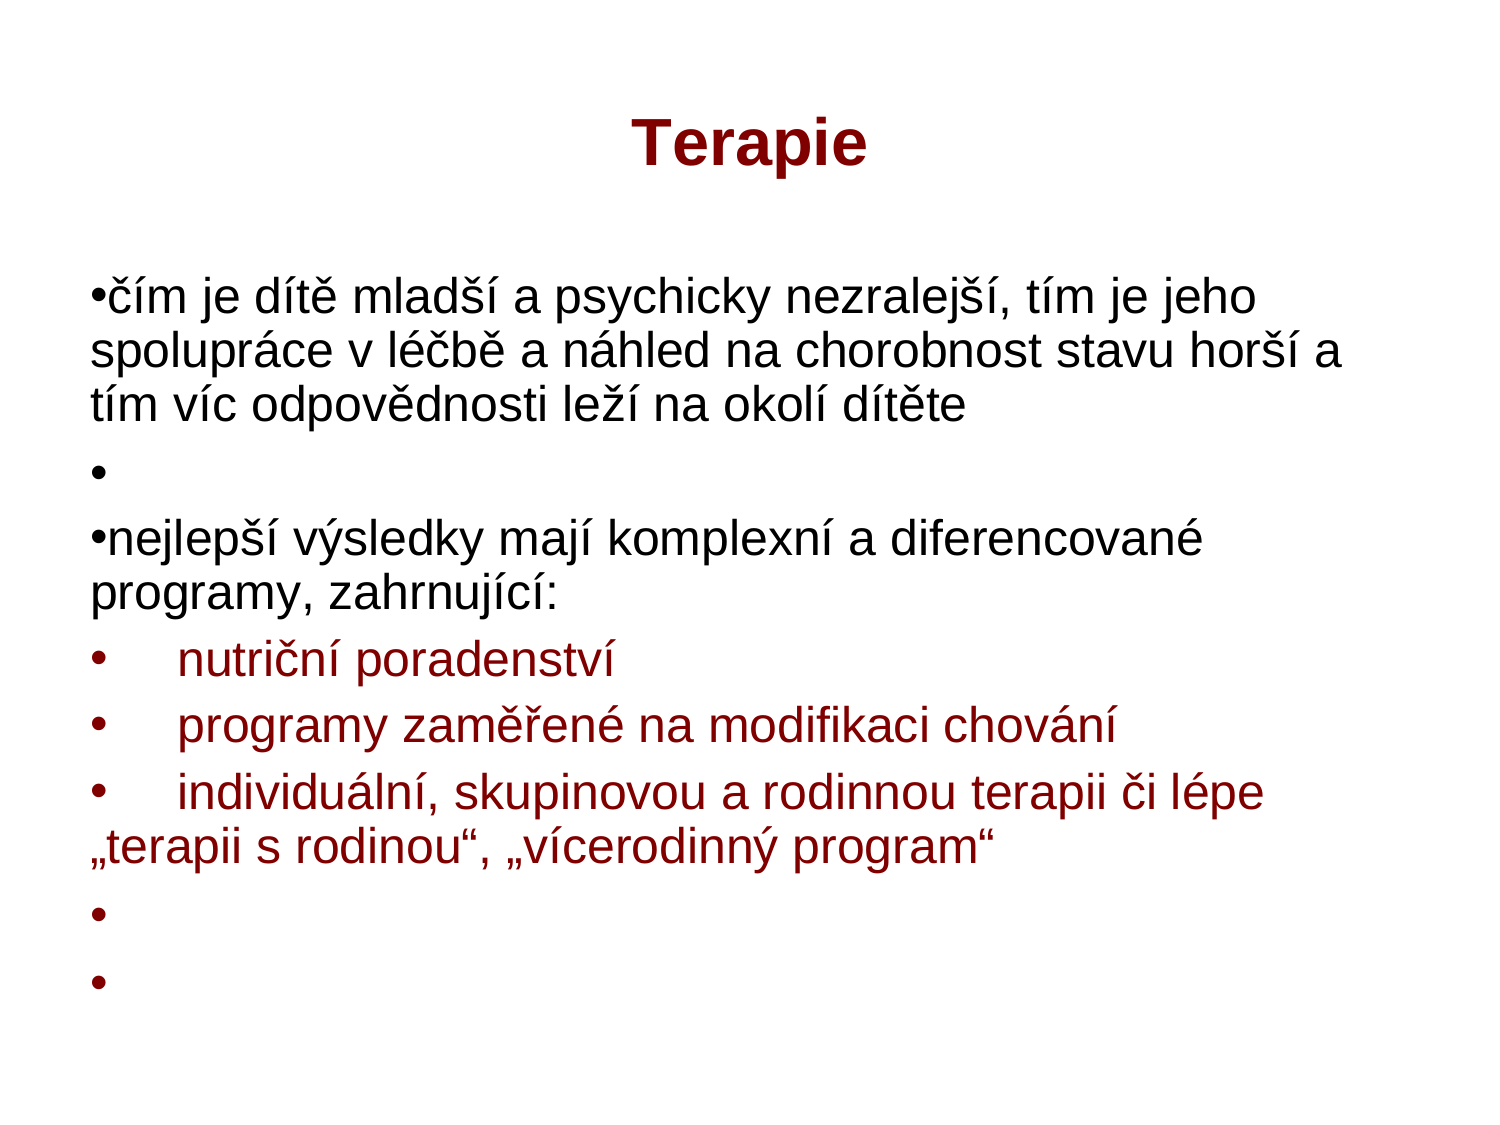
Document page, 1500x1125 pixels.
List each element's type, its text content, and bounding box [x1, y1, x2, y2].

list čím je dítě mladší a psychicky nezralejší, tím je jeho spolupráce v léčbě a náhled na chorobnost stavu horší a tím víc odpovědnosti leží na okolí dítěte nejlepší výsledky mají komplexní a diferencované programy, zahrnující: nutriční poradenství programy zaměřené na modifikaci chování individuální, skupinovou a rodinnou terapii či lépe „terapii s rodinou“, „vícerodinný program“ [75, 262, 1426, 1005]
title Terapie [75, 45, 1426, 233]
